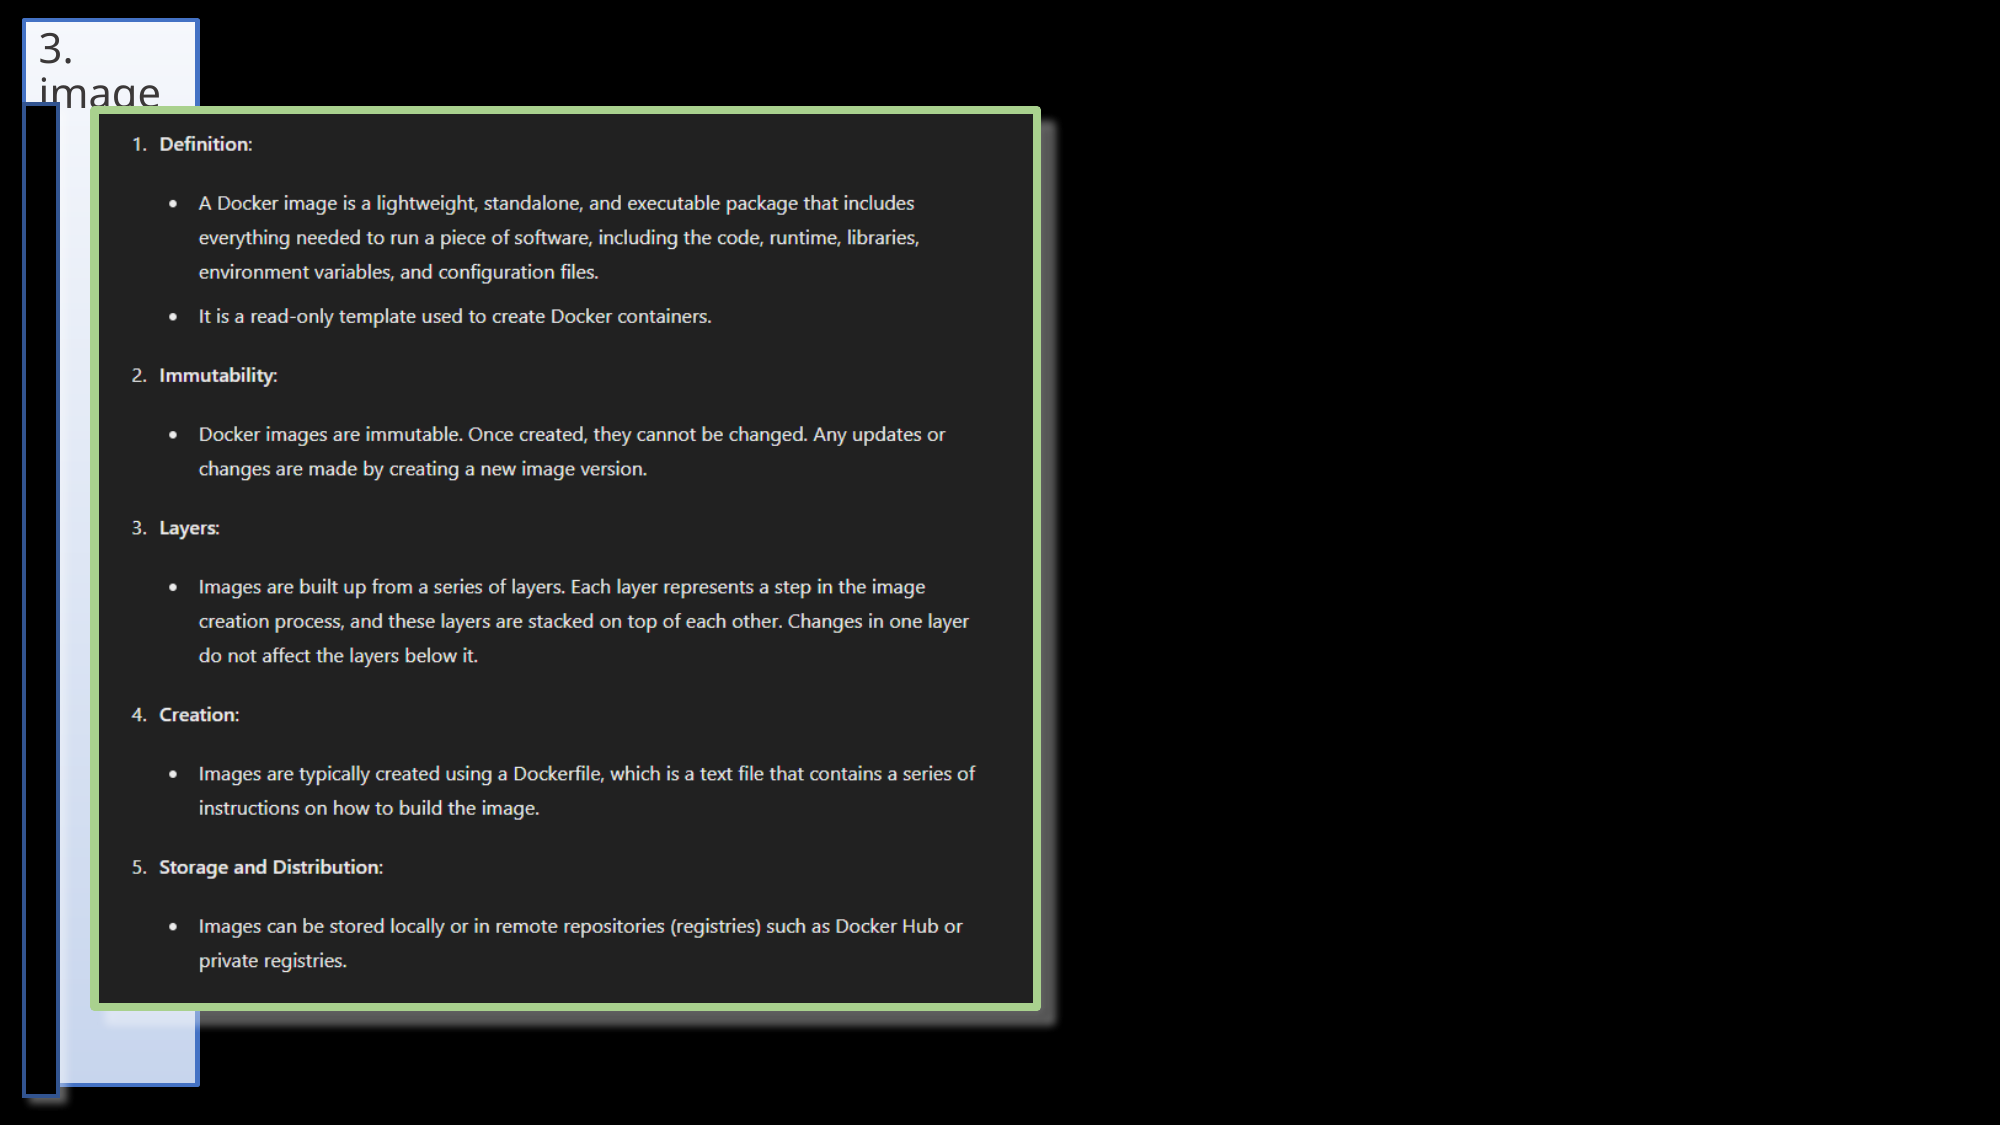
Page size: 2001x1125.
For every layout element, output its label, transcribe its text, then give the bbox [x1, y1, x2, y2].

text_box [23, 103, 58, 1096]
picture [98, 114, 1033, 1003]
title 3. image [23, 20, 198, 1086]
